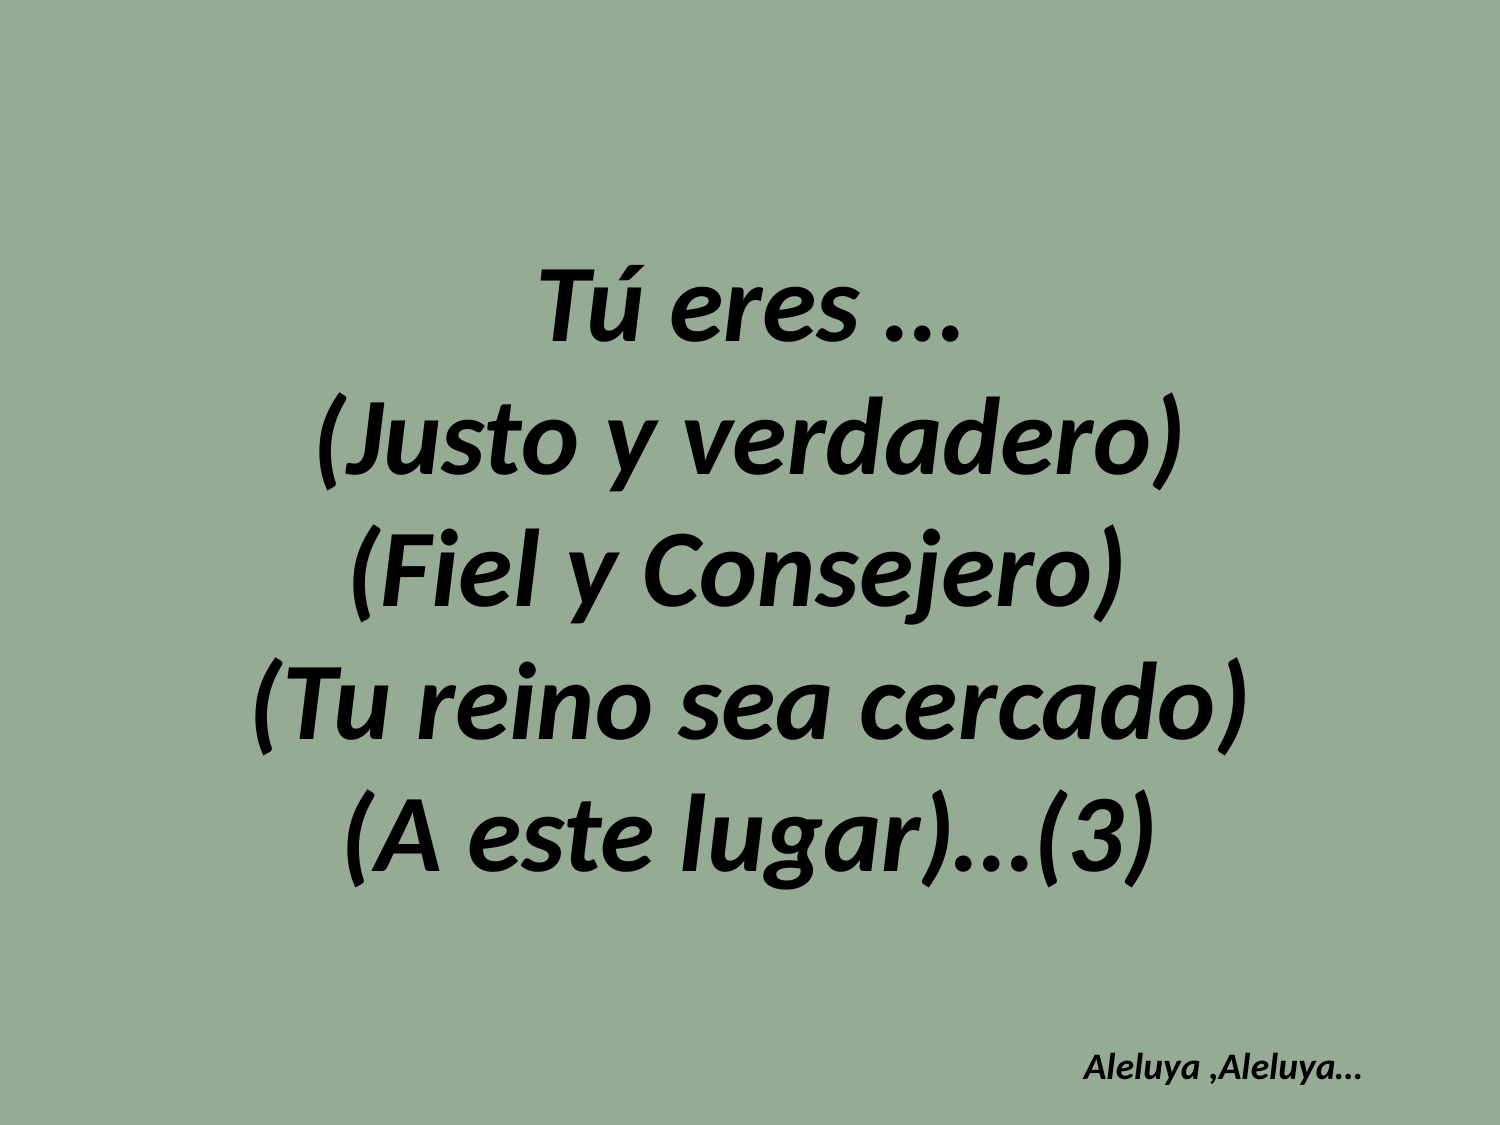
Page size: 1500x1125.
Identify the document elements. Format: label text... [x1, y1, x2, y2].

title Tú eres … (Justo y verdadero) (Fiel y Consejero) (Tu reino sea cercado) (A este lugar)…(3) [75, 468, 1426, 657]
text_box Aleluya ,Aleluya… [1069, 1034, 1465, 1095]
